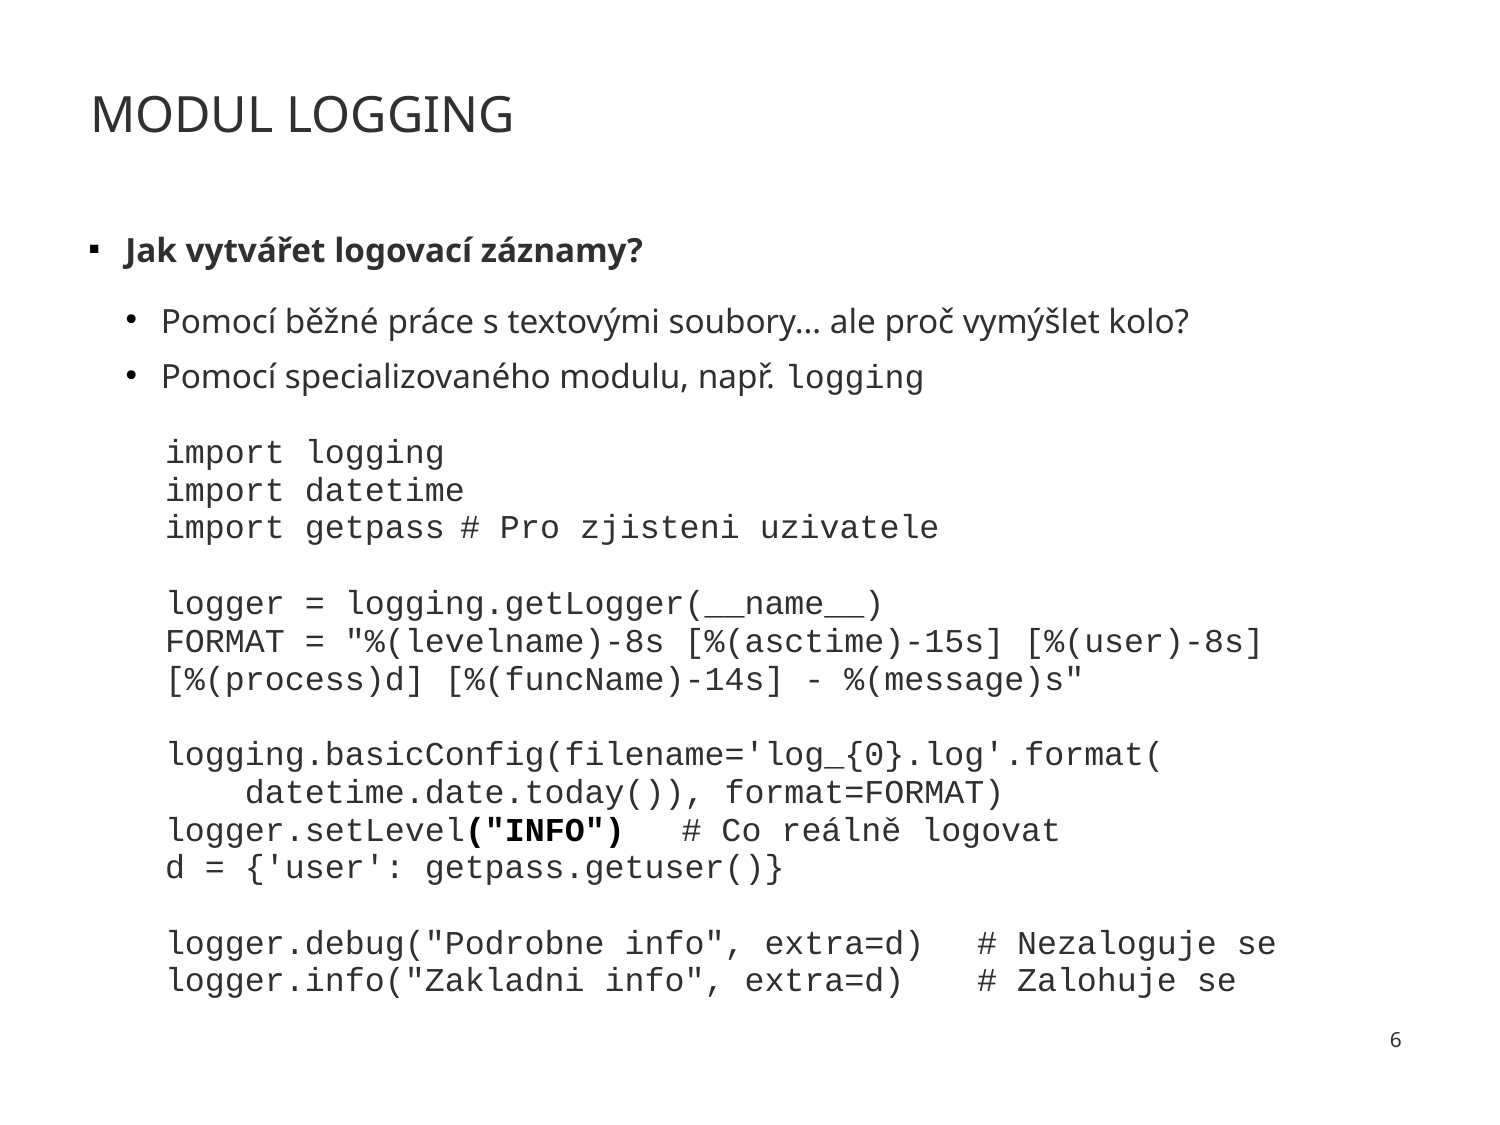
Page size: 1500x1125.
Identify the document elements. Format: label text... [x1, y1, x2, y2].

title Modul logging [75, 66, 1223, 161]
list Jak vytvářet logovací záznamy? Pomocí běžné práce s textovými soubory… ale proč vymýšlet kolo? Pomocí specializovaného modulu, např. logging import logging import datetime import getpass # Pro zjisteni uzivatele logger = logging.getLogger(__name__) FORMAT = "%(levelname)-8s [%(asctime)-15s] [%(user)-8s] [%(process)d] [%(funcName)-14s] - %(message)s" logging.basicConfig(filename='log_{0}.log'.format( datetime.date.today()), format=FORMAT) logger.setLevel("INFO") # Co reálně logovat d = {'user': getpass.getuser()} logger.debug("Podrobne info", extra=d) # Nezaloguje se logger.info("Zakladni info", extra=d) # Zalohuje se [75, 219, 1329, 1035]
slide_number <číslo> [1343, 1010, 1417, 1071]
